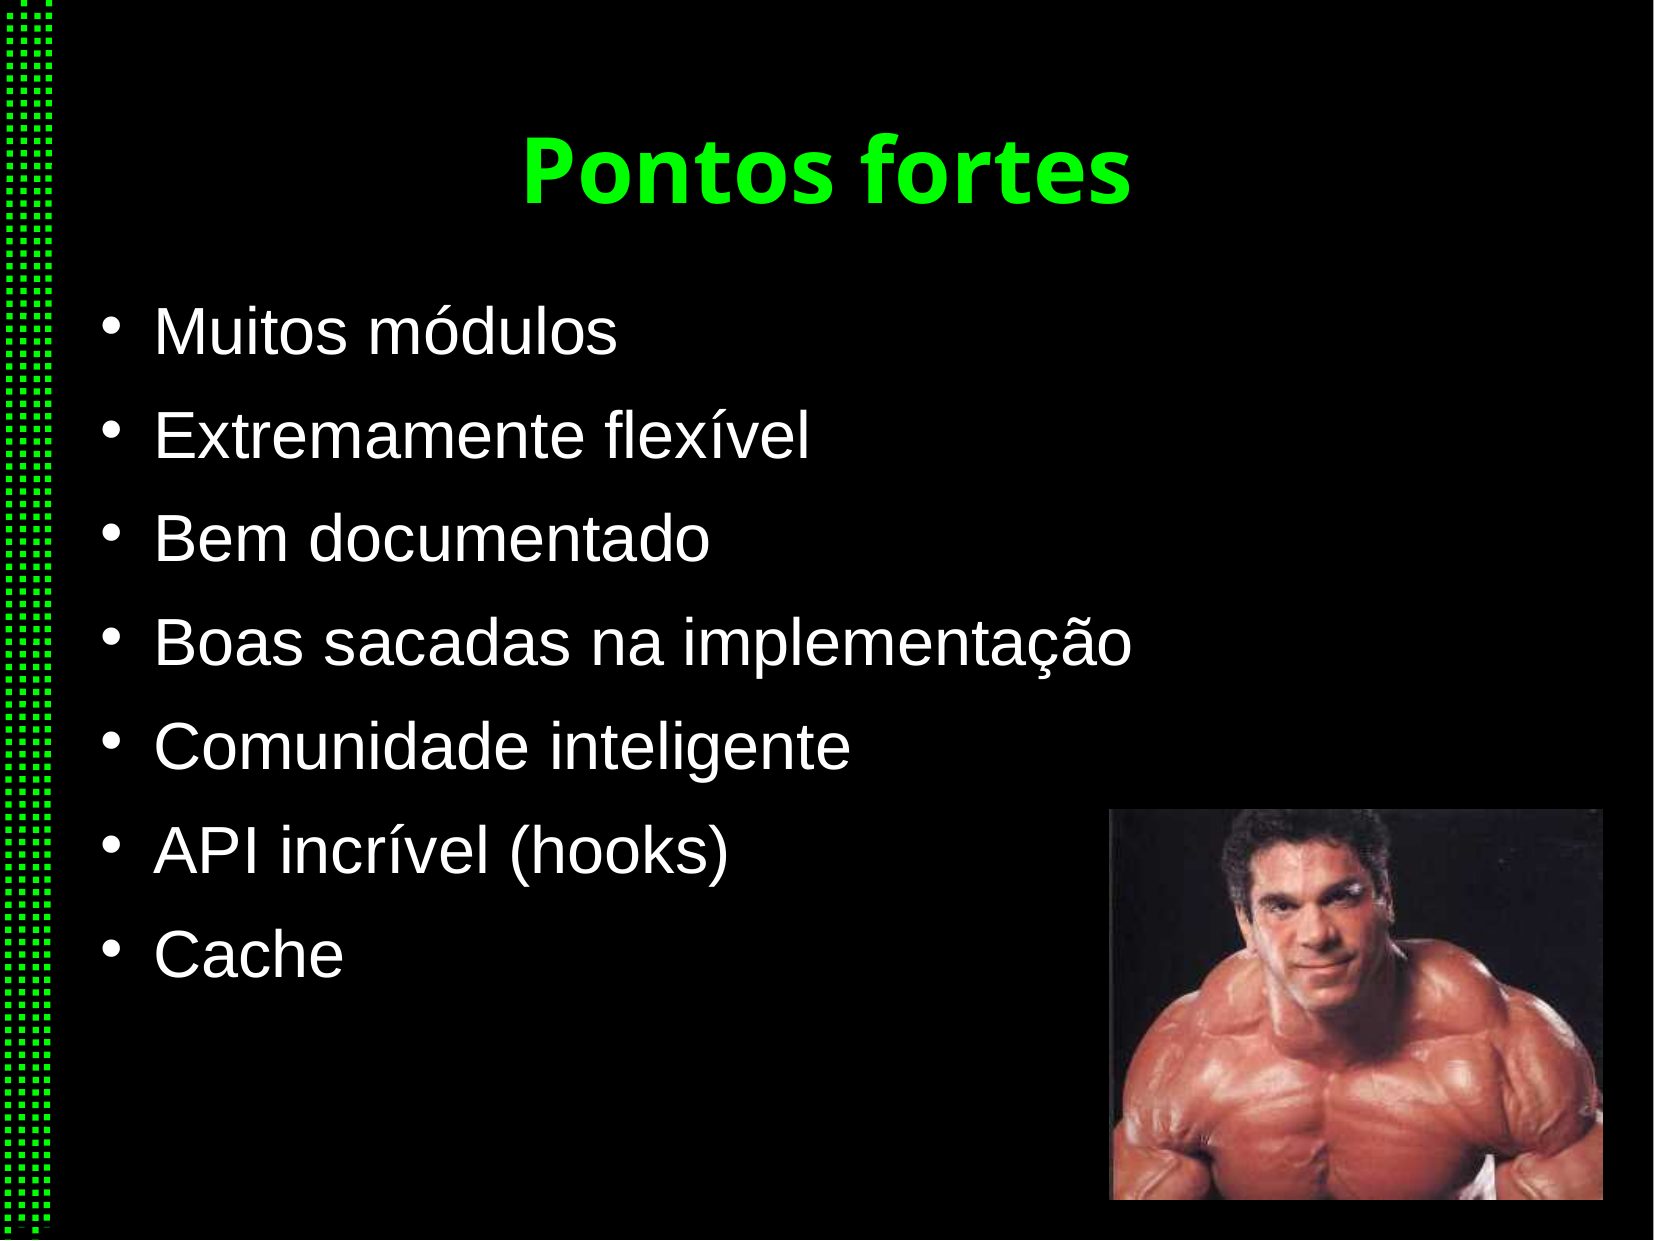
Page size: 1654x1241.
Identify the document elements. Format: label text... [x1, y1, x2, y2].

picture [1109, 809, 1603, 1201]
list Muitos módulos Extremamente flexível Bem documentado Boas sacadas na implementação Comunidade inteligente API incrível (hooks) Cache [82, 290, 1571, 1109]
title Pontos fortes [82, 49, 1571, 257]
